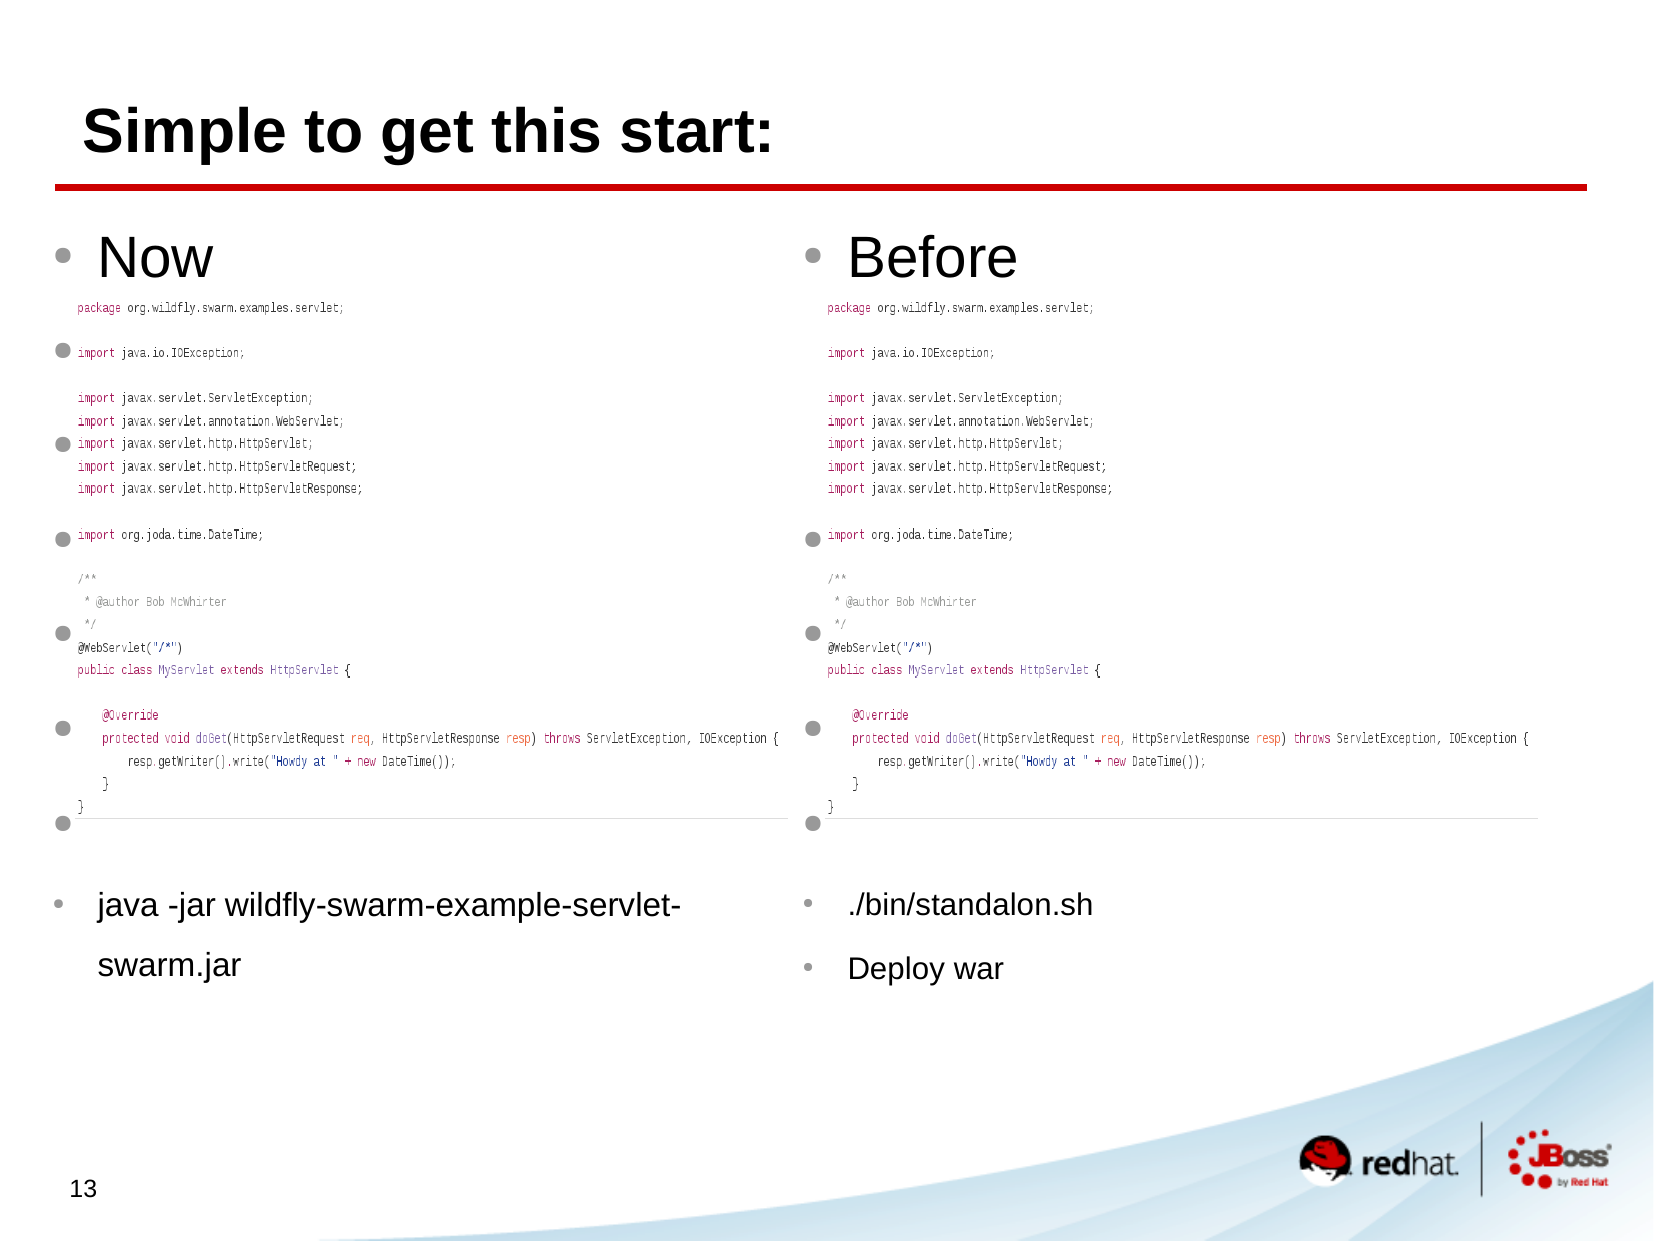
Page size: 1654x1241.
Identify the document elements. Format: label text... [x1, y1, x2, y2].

list Before ./bin/standalon.sh Deploy war [787, 225, 1501, 1051]
title Simple to get this start: [82, 37, 1571, 226]
list Now java -jar wildfly-swarm-example-servlet-swarm.jar [37, 225, 788, 1238]
picture [0, 0, 1654, 1241]
